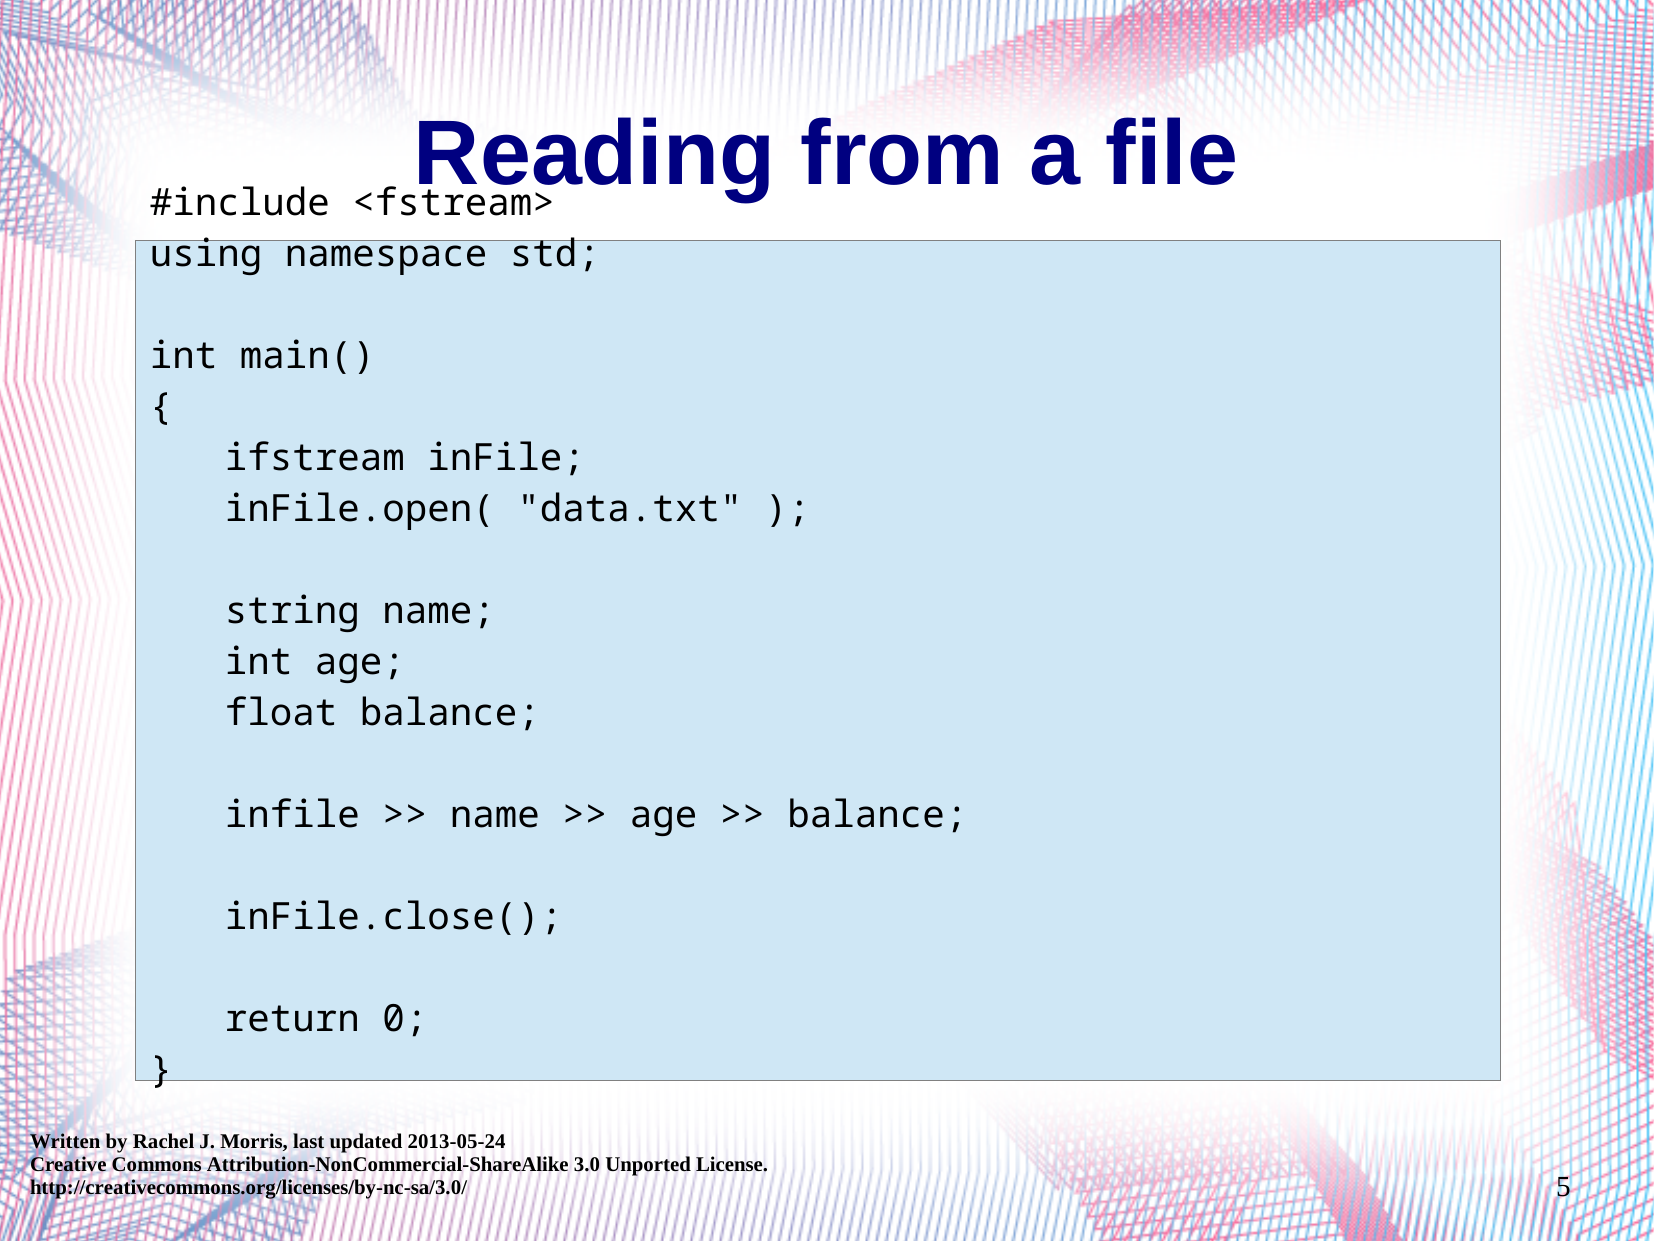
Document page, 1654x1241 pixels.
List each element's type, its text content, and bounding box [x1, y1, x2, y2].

text_box #include <fstream> using namespace std; int main() { ifstream inFile; inFile.open( "data.txt" ); string name; int age; float balance; infile >> name >> age >> balance; inFile.close(); return 0; } [135, 240, 1501, 1081]
title Reading from a file [82, 49, 1571, 257]
picture [0, 0, 1654, 1241]
